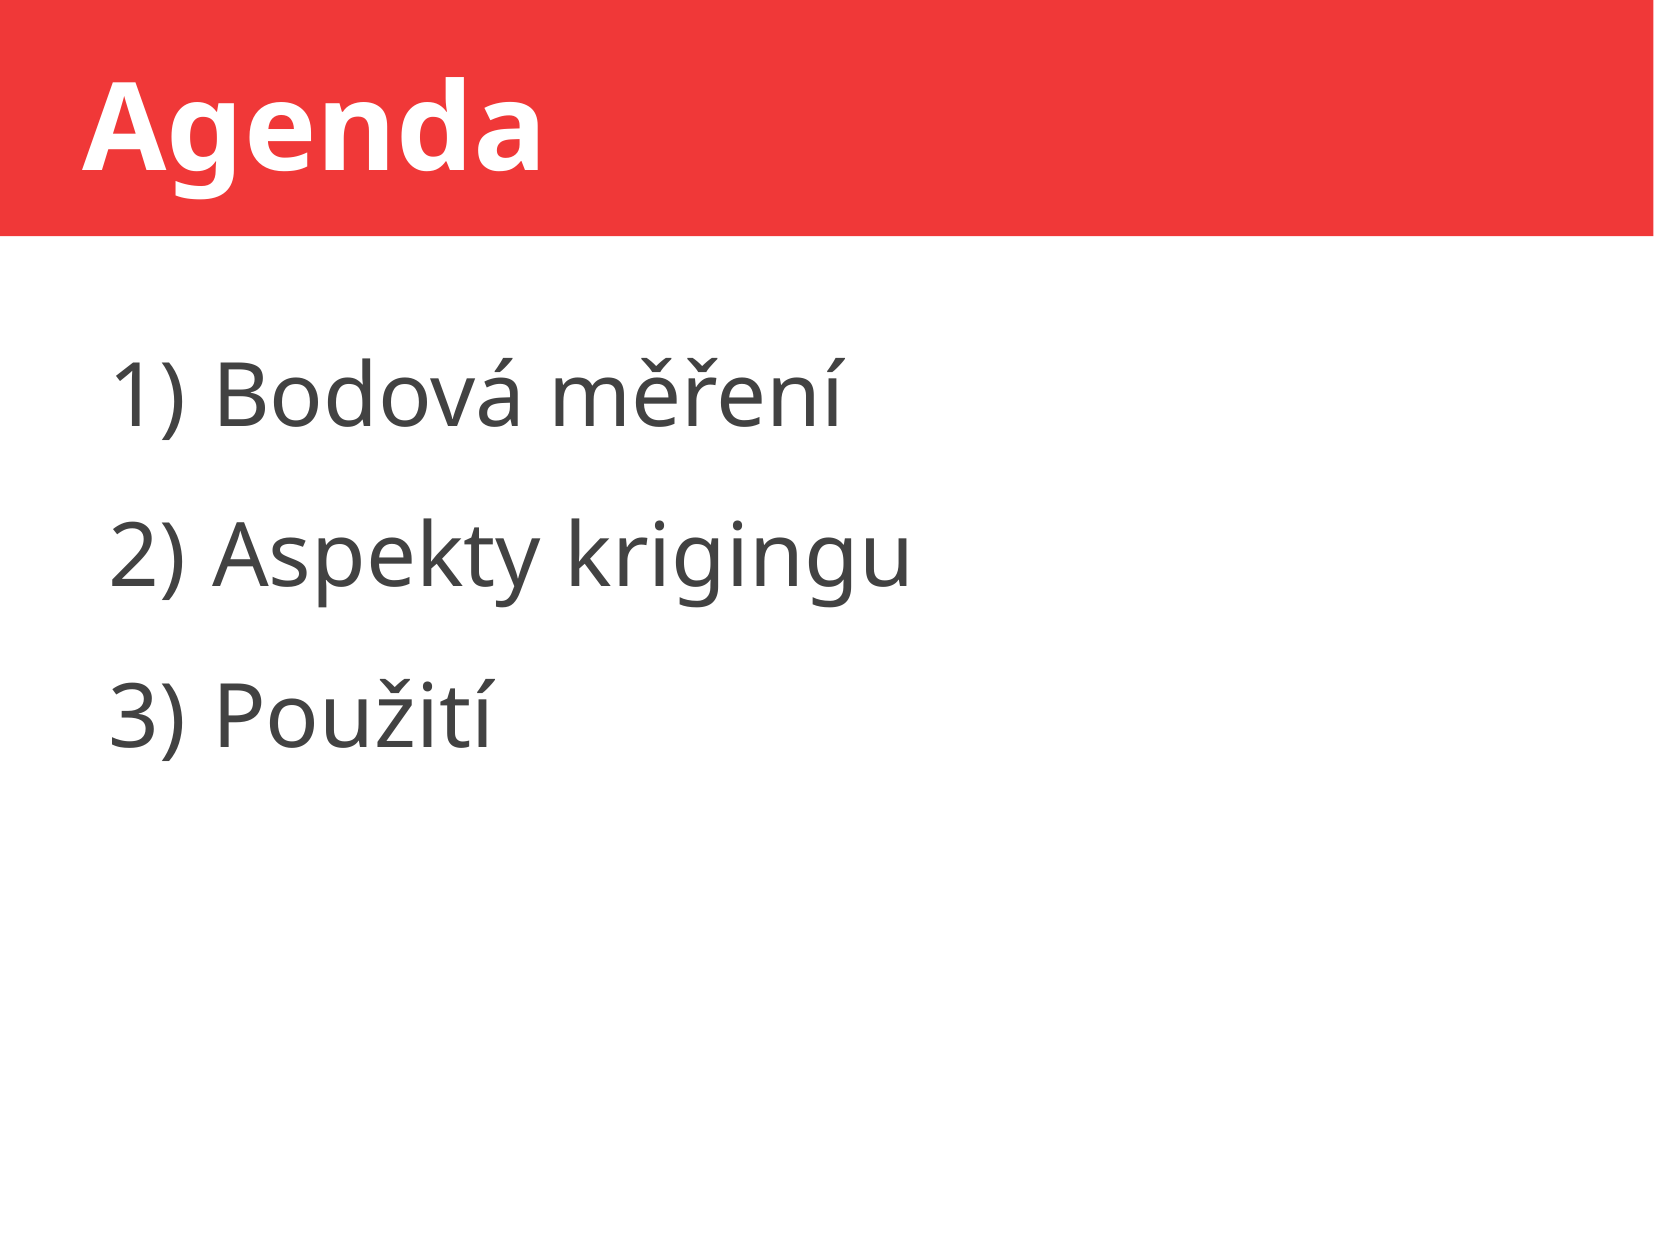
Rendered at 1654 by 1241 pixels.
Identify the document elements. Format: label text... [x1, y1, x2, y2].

list Bodová měření Aspekty krigingu Použití [79, 330, 1560, 1096]
title Agenda [82, 19, 1571, 227]
